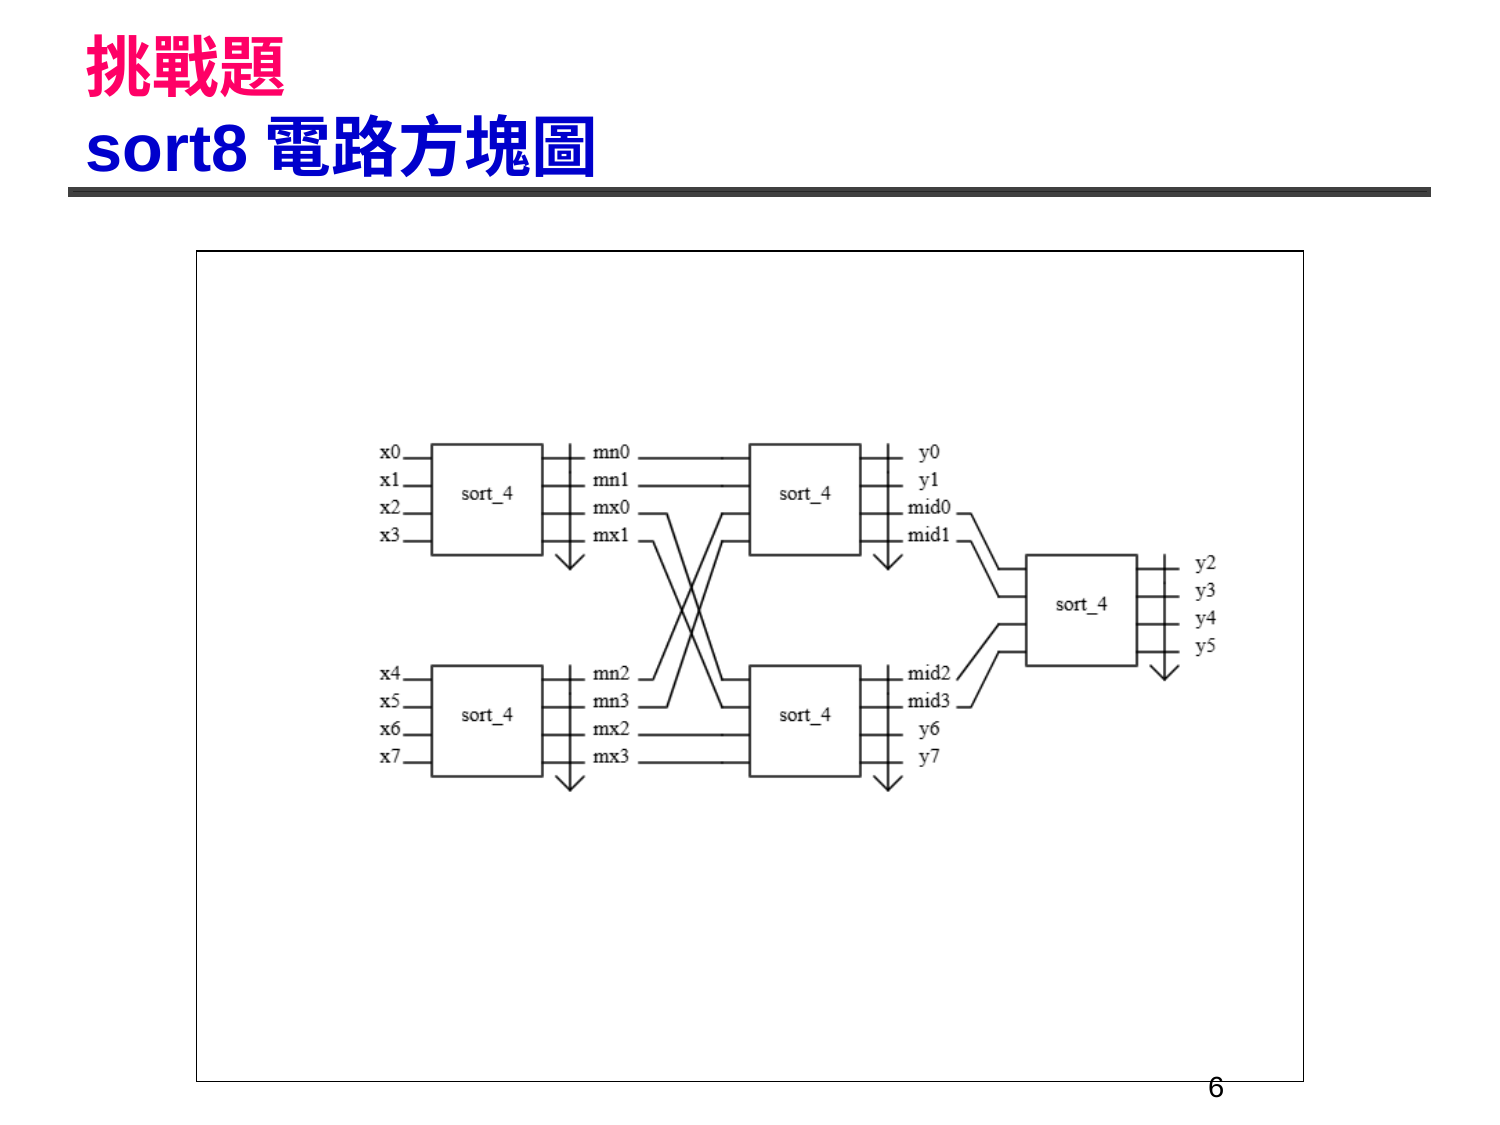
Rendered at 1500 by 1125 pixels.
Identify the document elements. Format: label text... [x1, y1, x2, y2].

title 挑戰題 sort8電路方塊圖 [70, 17, 1430, 184]
text_box [1192, 1051, 1489, 1111]
picture [197, 251, 1303, 1081]
